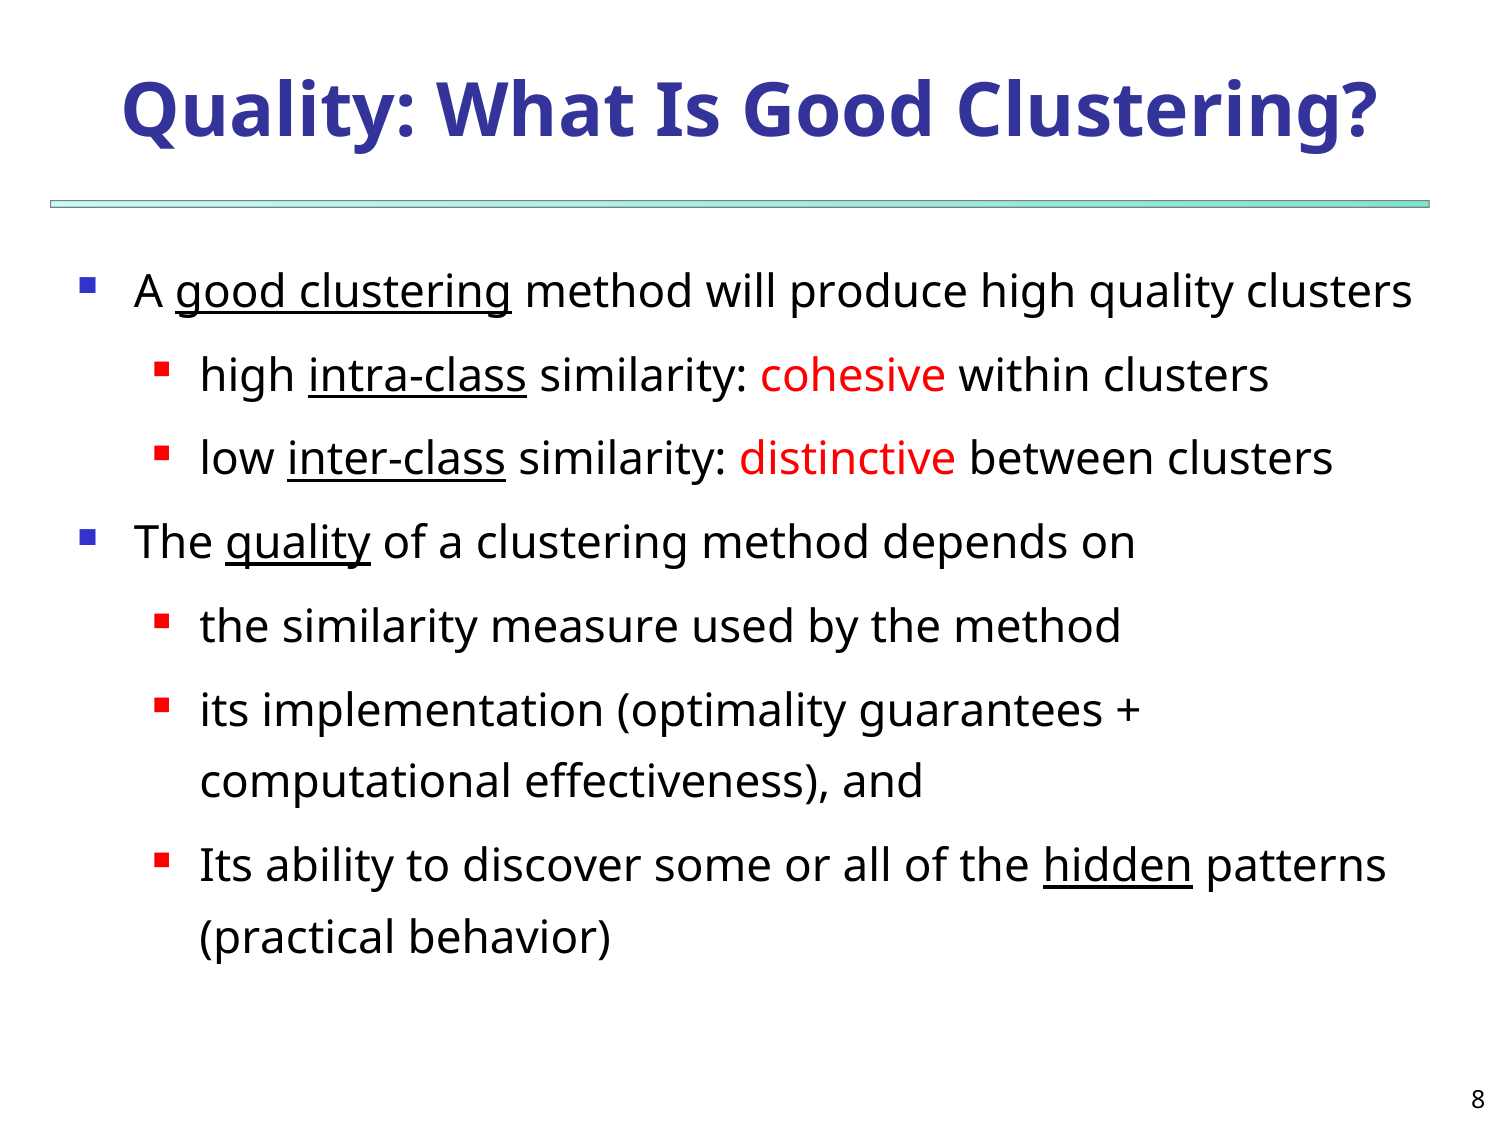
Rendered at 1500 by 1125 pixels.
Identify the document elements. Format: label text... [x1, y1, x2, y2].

title Quality: What Is Good Clustering? [0, 53, 1500, 159]
text_box 18 [1187, 1062, 1500, 1125]
list A good clustering method will produce high quality clusters high intra-class similarity: cohesive within clusters low inter-class similarity: distinctive between clusters The quality of a clustering method depends on the similarity measure used by the method its implementation (optimality guarantees + computational effectiveness), and Its ability to discover some or all of the hidden patterns (practical behavior) [62, 237, 1438, 1114]
